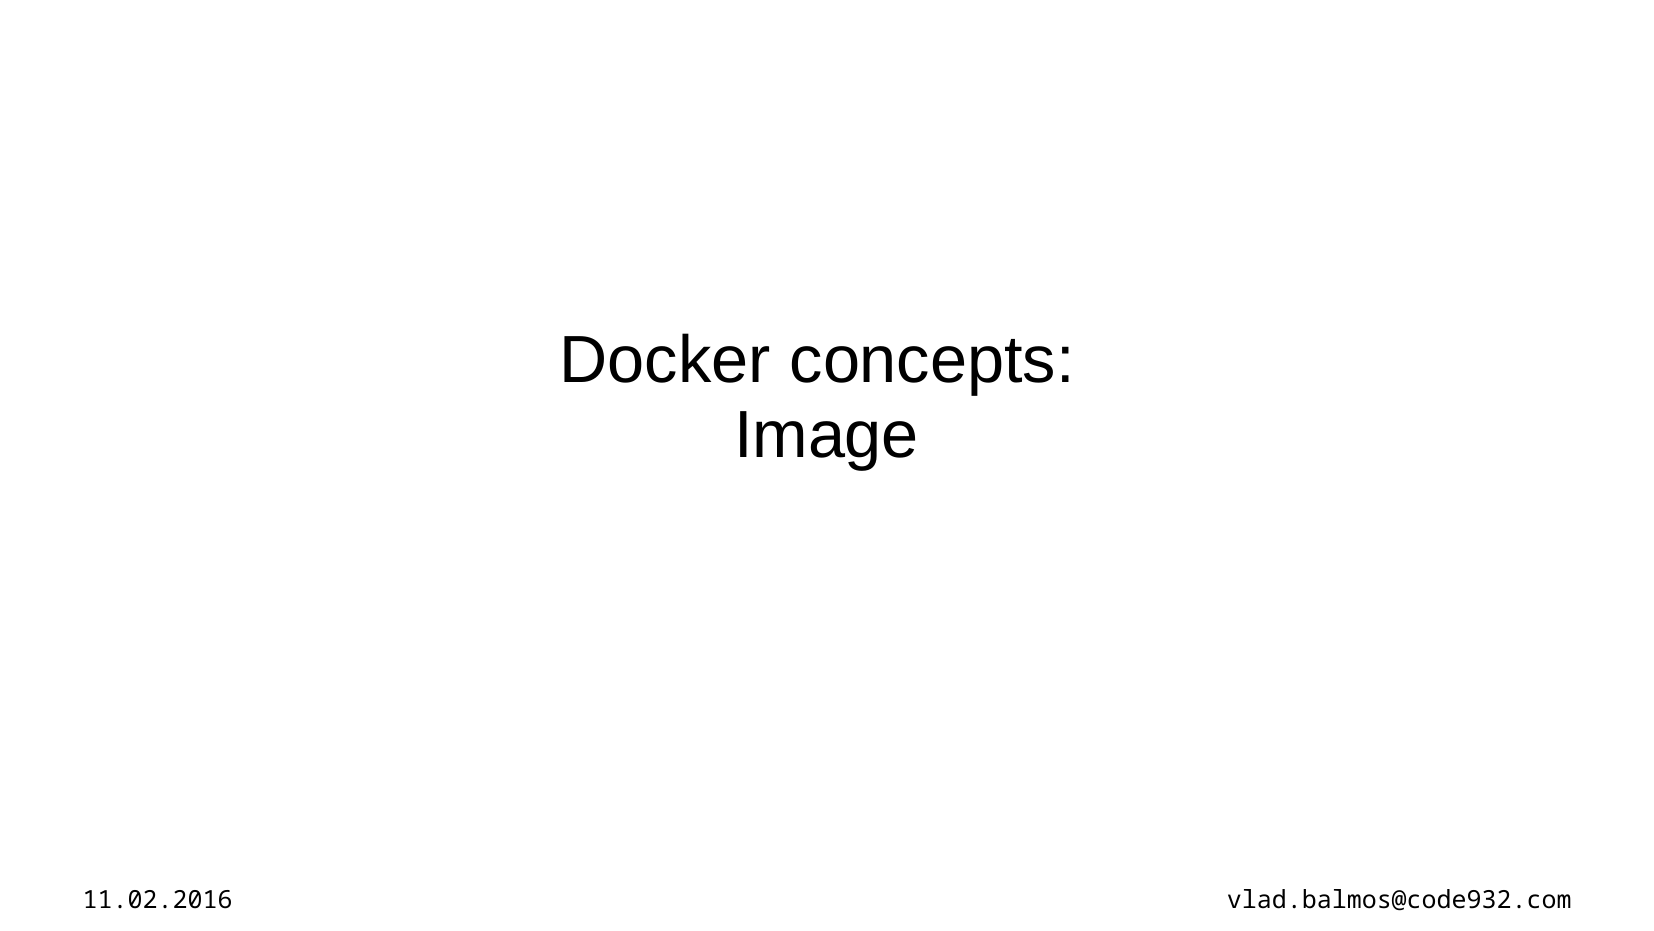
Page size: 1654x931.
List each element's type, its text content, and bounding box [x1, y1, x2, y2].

subtitle Docker concepts: Image [82, 37, 1571, 758]
